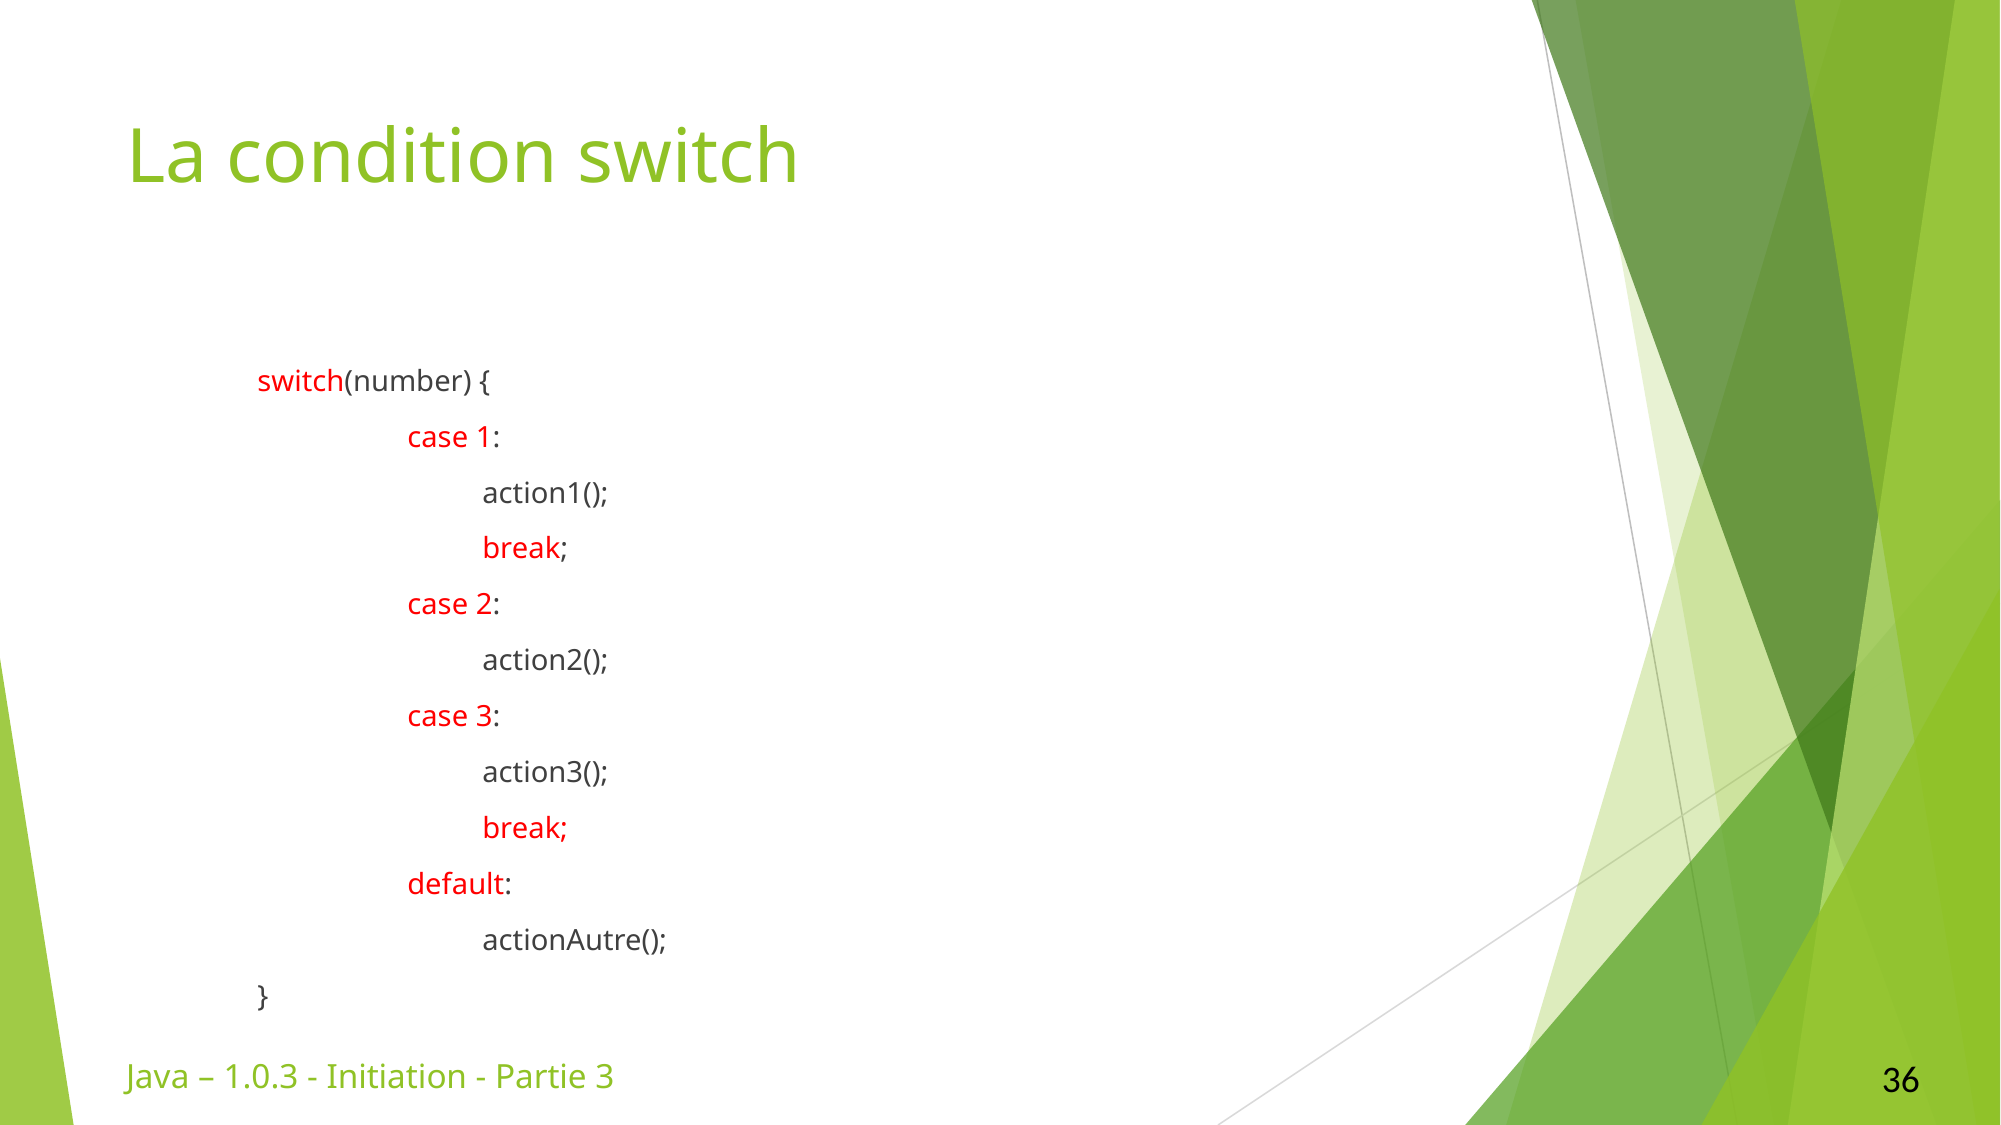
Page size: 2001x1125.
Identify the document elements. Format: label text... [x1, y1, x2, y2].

text_box Java – 1.0.3 - Initiation - Partie 3 [111, 1047, 1094, 1109]
text_box [1866, 1047, 1979, 1108]
title La condition switch [111, 99, 1522, 317]
list switch(number) { case 1: action1(); break; case 2: action2(); case 3: action3(); break; default: actionAutre(); } [111, 354, 1522, 1048]
